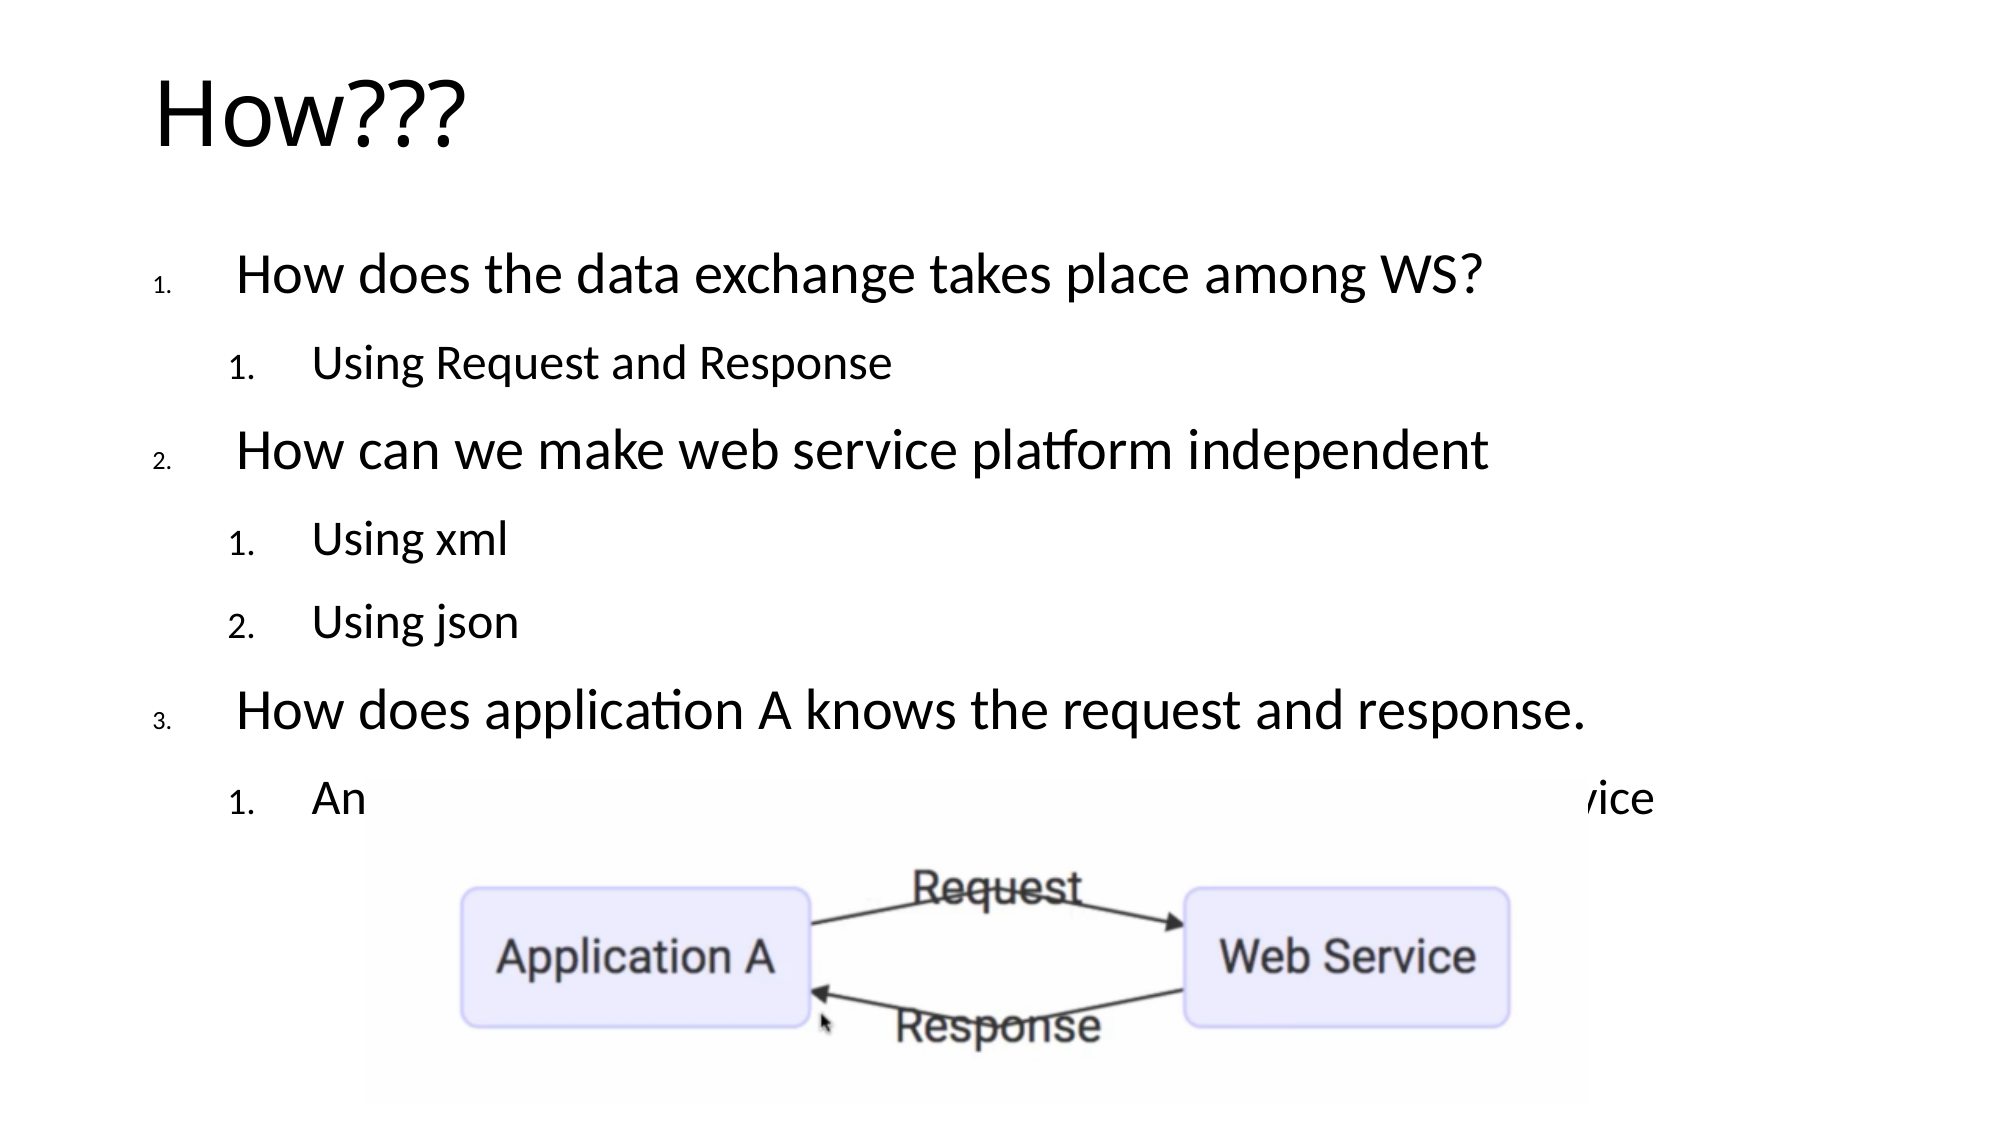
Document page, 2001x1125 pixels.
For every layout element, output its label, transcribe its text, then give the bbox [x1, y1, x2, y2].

list How does the data exchange takes place among WS? Using Request and Response How can we make web service platform independent Using xml Using json How does application A knows the request and response. Answer is Service definition which is provided by each web service [137, 236, 1863, 1014]
title How??? [137, 59, 1863, 236]
picture [365, 779, 1588, 1104]
